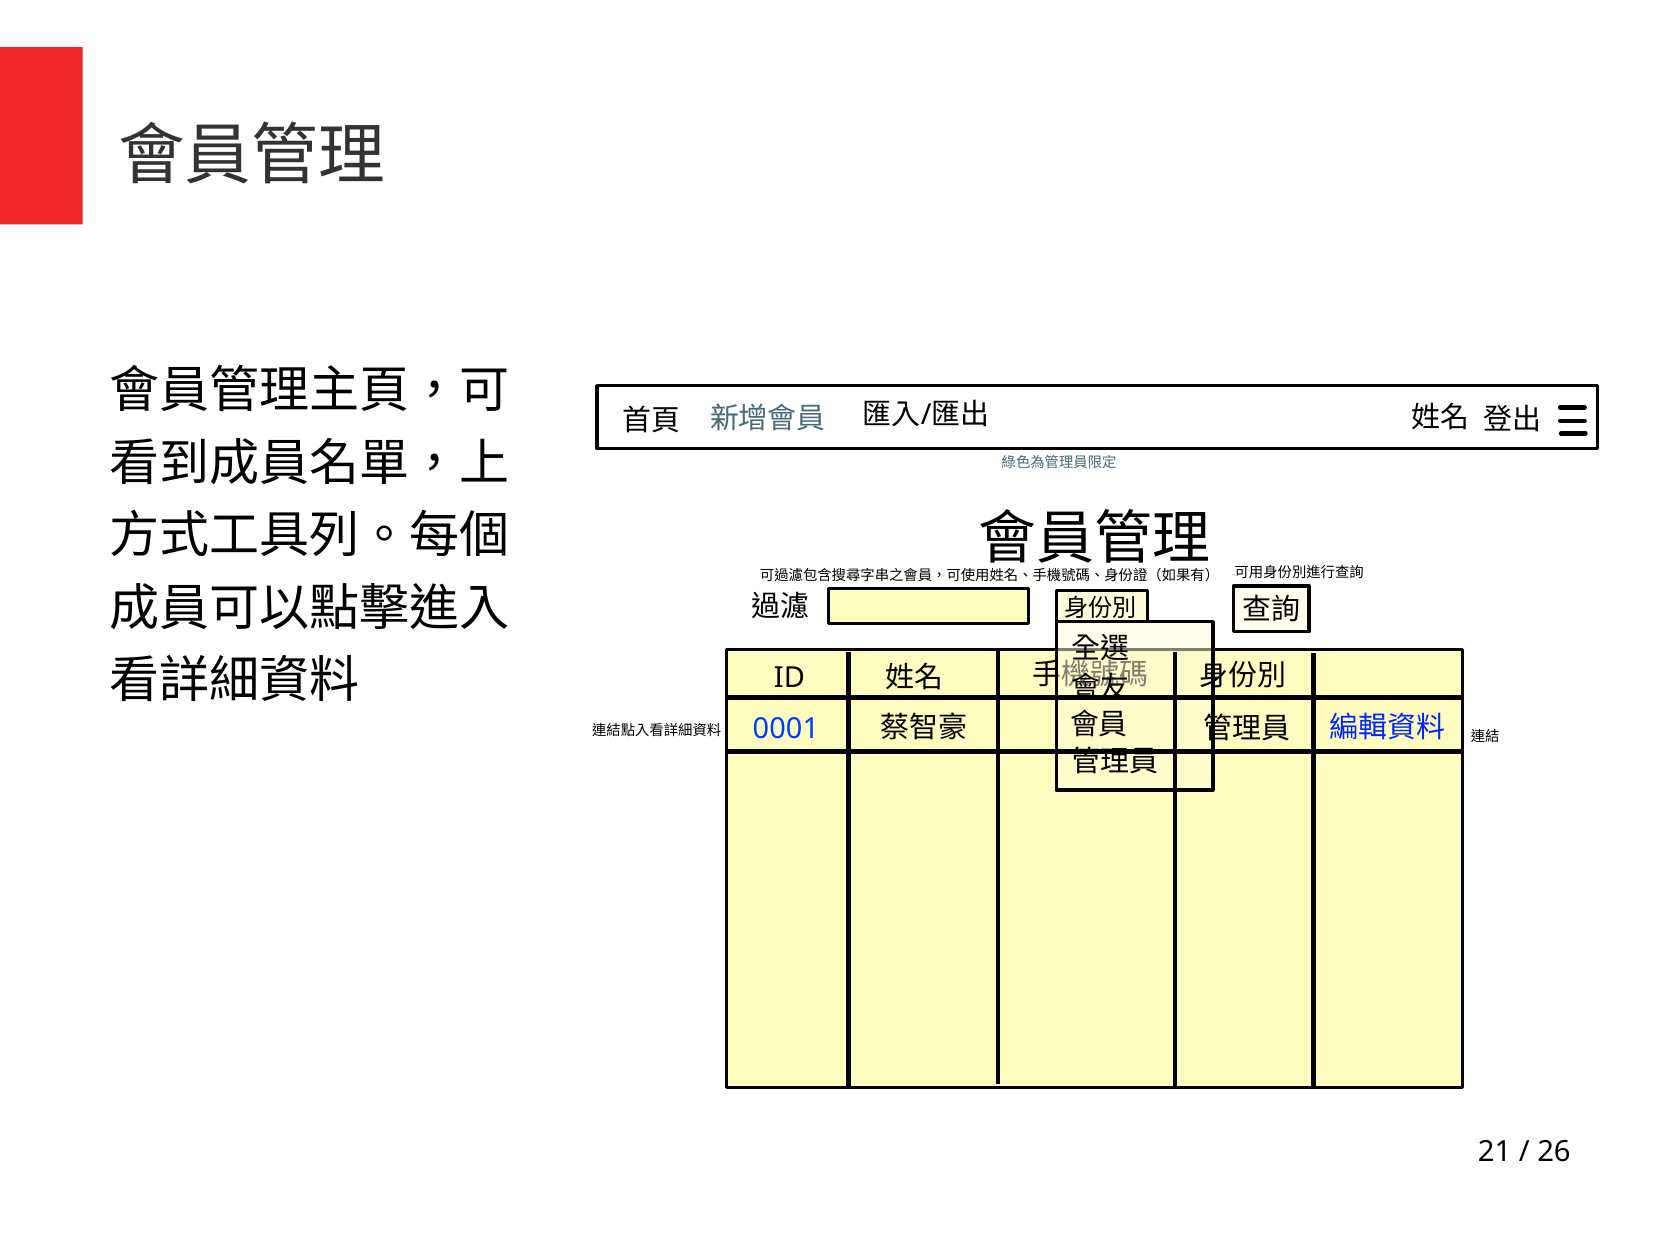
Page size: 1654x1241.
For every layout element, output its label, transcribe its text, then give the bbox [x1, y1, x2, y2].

title 會員管理 [118, 49, 1571, 257]
picture [589, 377, 1607, 1098]
text_box 會員管理主頁，可看到成員名單，上方式工具列。每個成員可以點擊進入看詳細資料 [94, 342, 556, 728]
